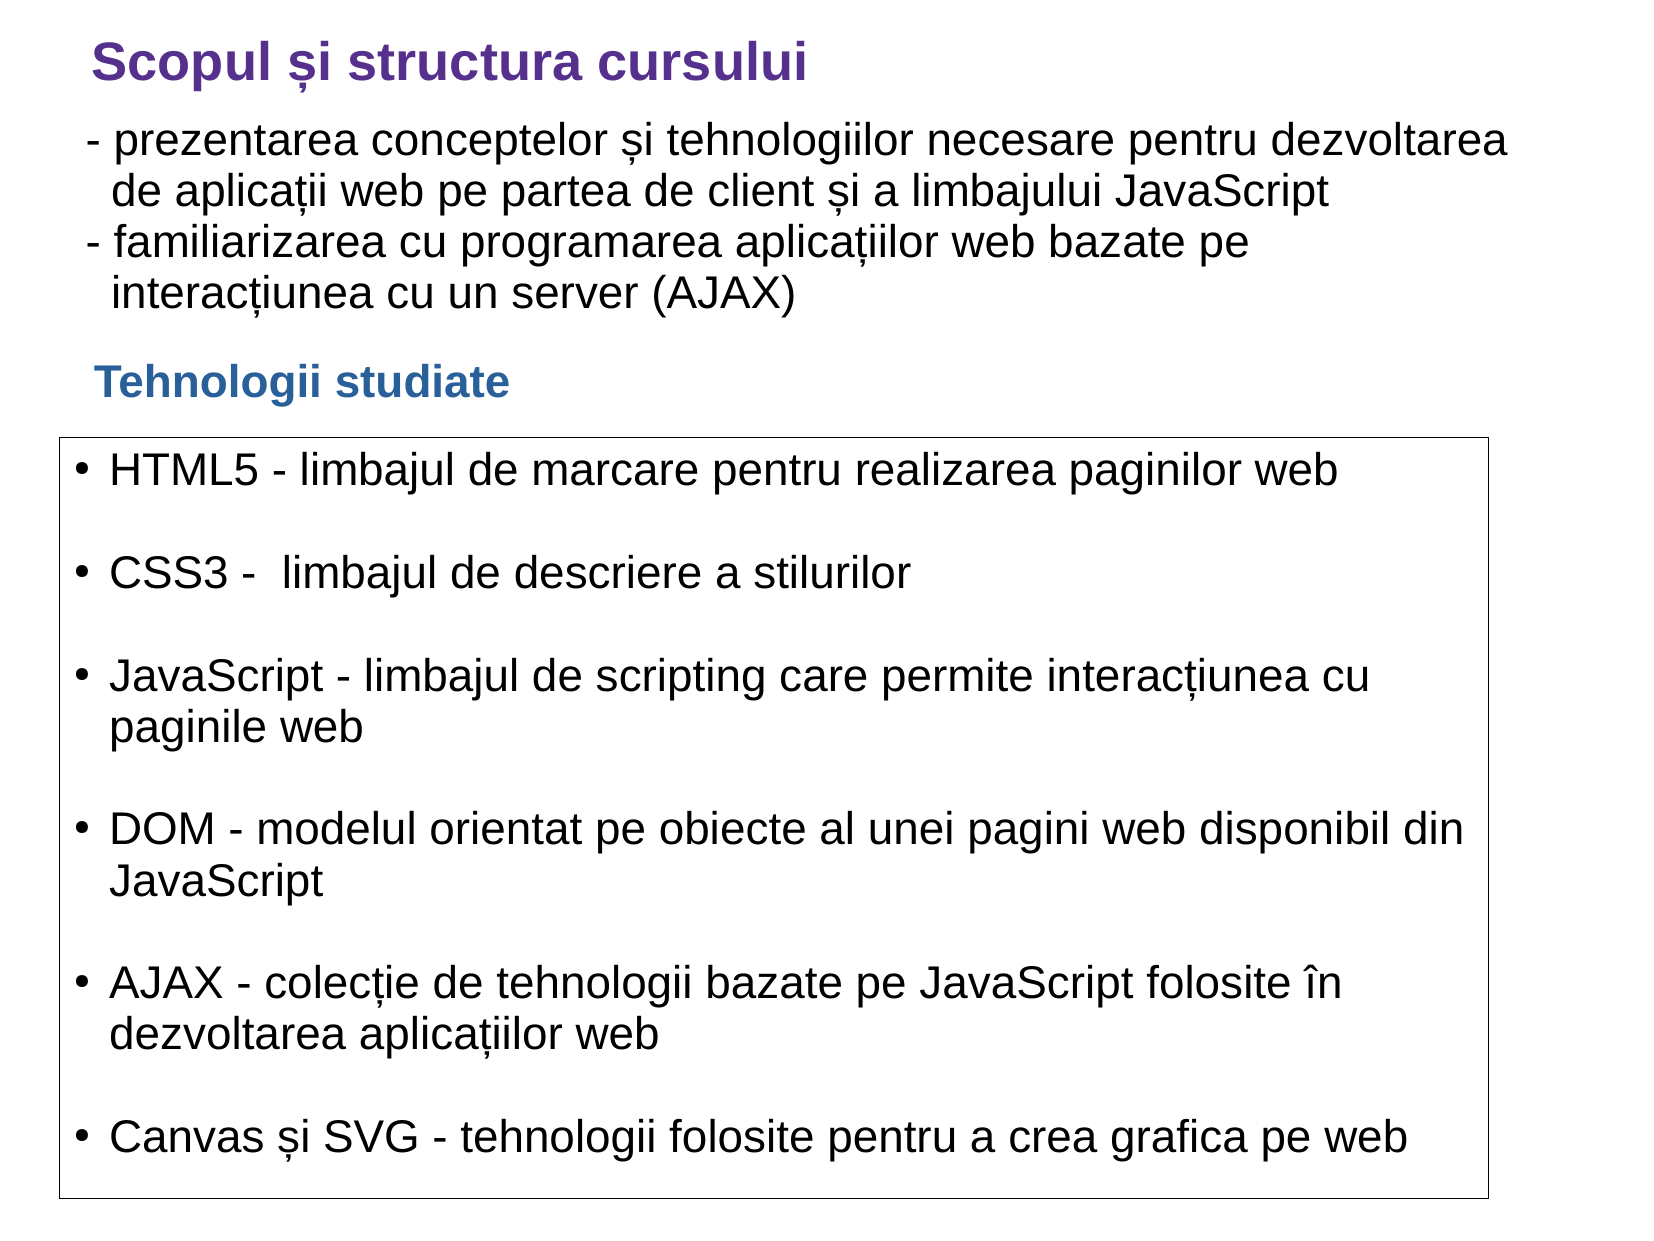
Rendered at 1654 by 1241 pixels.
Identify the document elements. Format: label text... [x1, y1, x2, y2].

text_box HTML5 - limbajul de marcare pentru realizarea paginilor web CSS3 - limbajul de descriere a stilurilor JavaScript - limbajul de scripting care permite interacțiunea cu paginile web DOM - modelul orientat pe obiecte al unei pagini web disponibil din JavaScript AJAX - colecție de tehnologii bazate pe JavaScript folosite în dezvoltarea aplicațiilor web Canvas și SVG - tehnologii folosite pentru a crea grafica pe web [59, 437, 1489, 1199]
text_box - prezentarea conceptelor și tehnologiilor necesare pentru dezvoltarea de aplicații web pe partea de client și a limbajului JavaScript - familiarizarea cu programarea aplicațiilor web bazate pe interacțiunea cu un server (AJAX) [70, 106, 1536, 327]
text_box Scopul și structura cursului [76, 23, 825, 99]
text_box Tehnologii studiate [79, 348, 526, 415]
